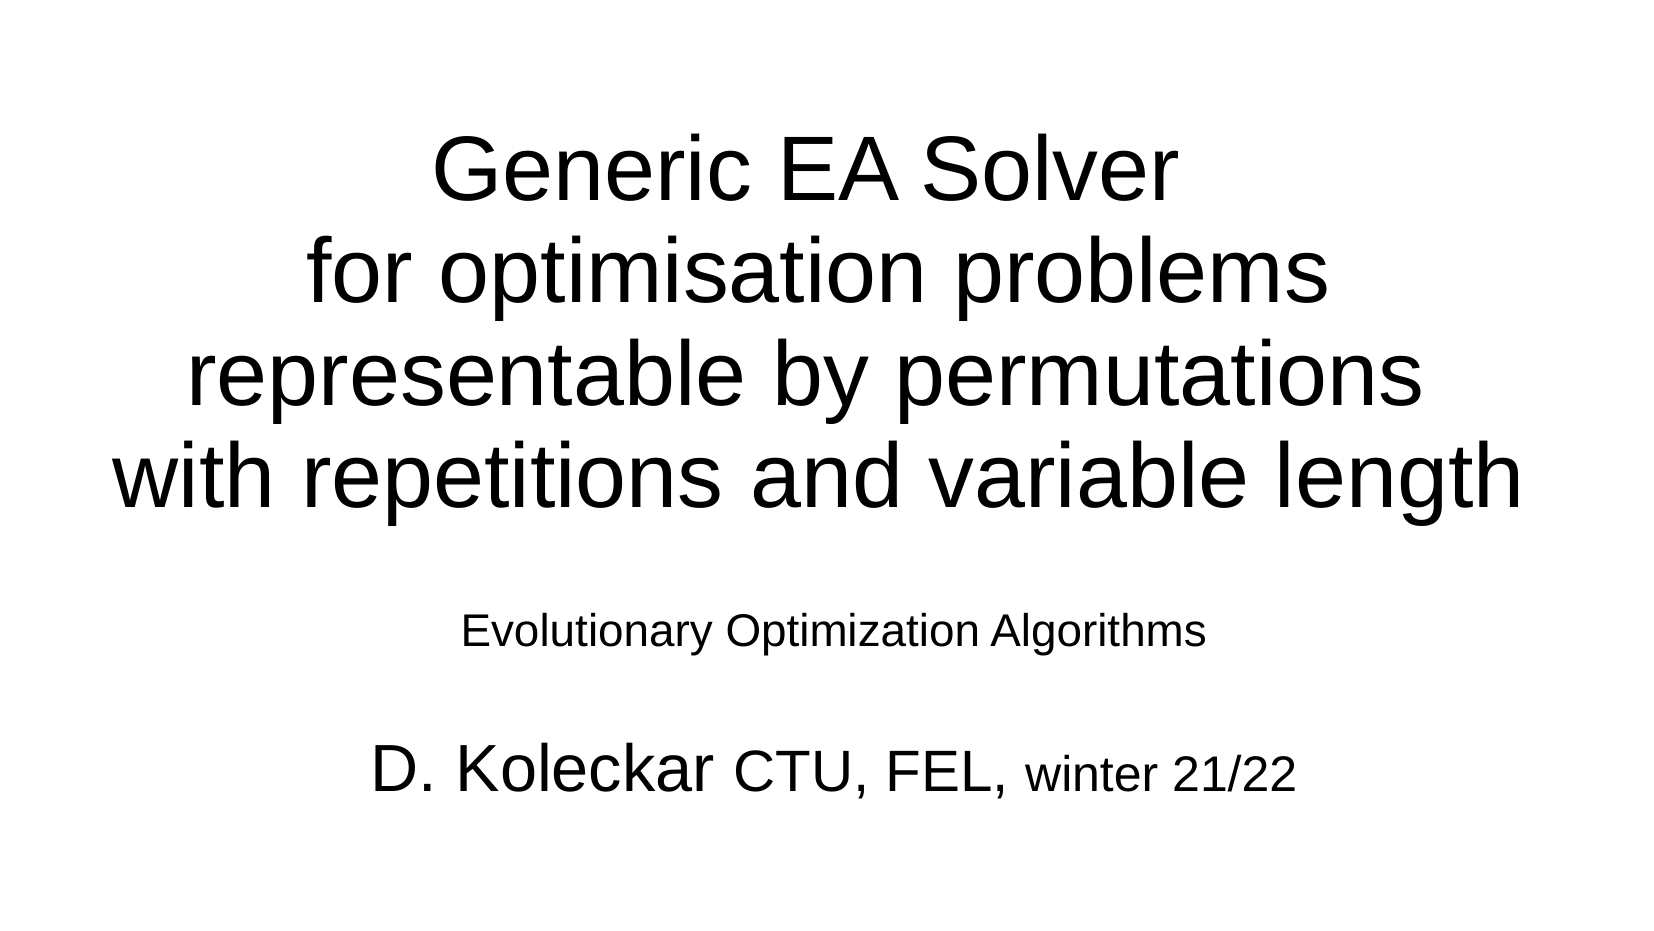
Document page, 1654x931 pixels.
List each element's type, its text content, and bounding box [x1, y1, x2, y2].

subtitle Evolutionary Optimization Algorithms D. Koleckar CTU, FEL, winter 21/22 [90, 435, 1579, 931]
title Generic EA Solver for optimisation problems representable by permutations with repetitions and variable length [75, 75, 1564, 571]
